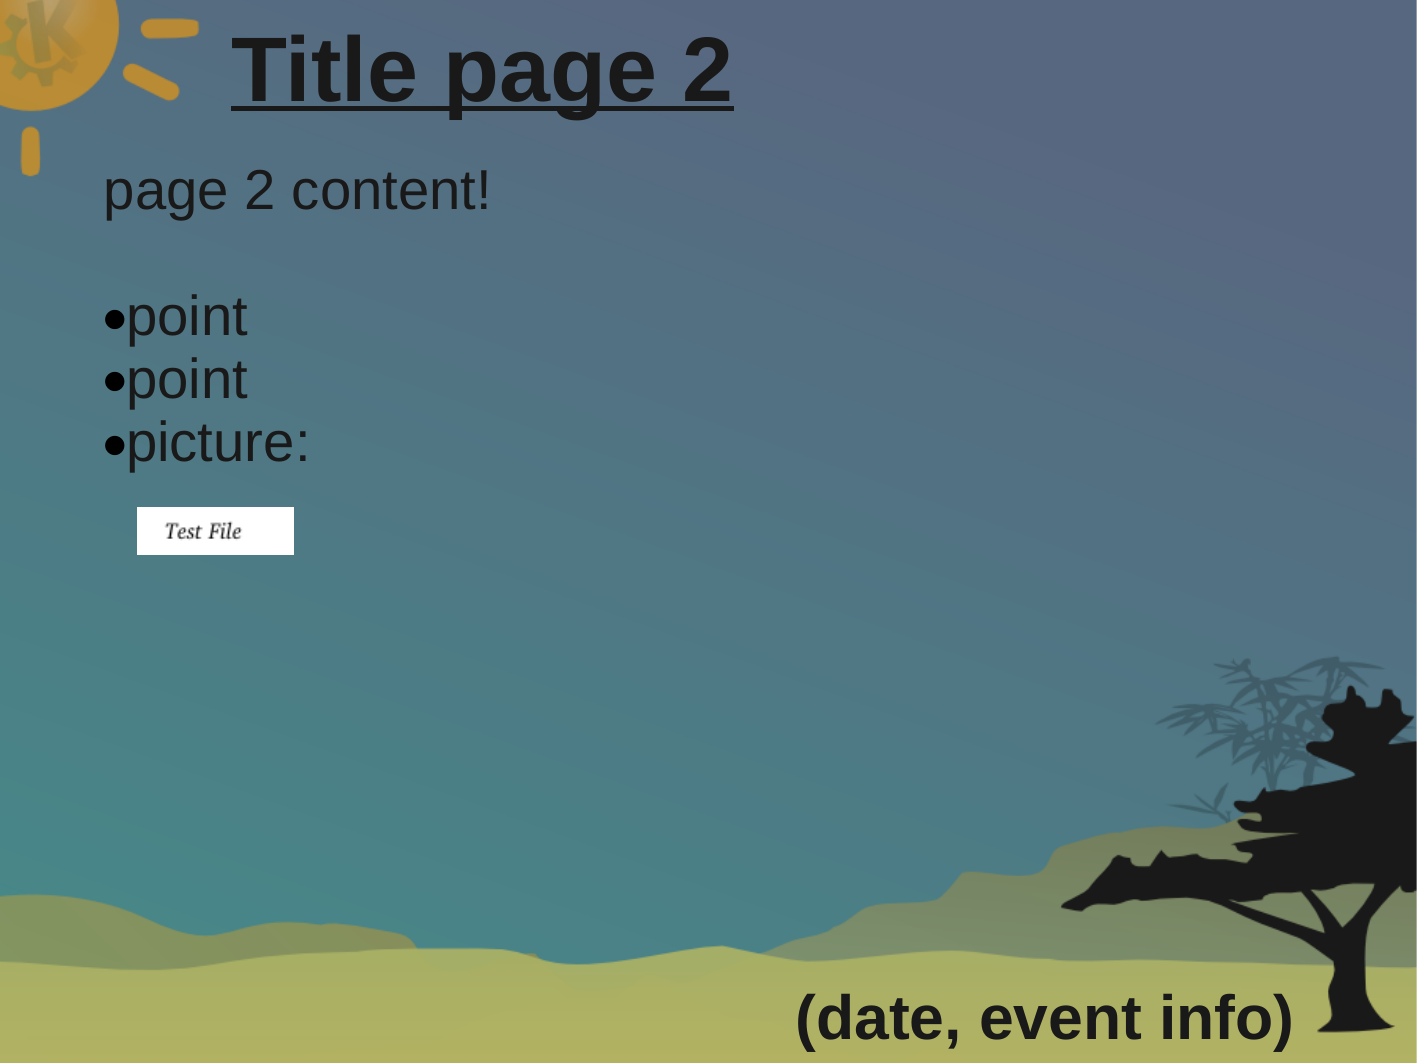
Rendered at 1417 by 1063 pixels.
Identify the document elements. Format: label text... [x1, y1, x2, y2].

text_box Title page 2 [216, 10, 1399, 132]
picture [0, 0, 1417, 1063]
text_box page 2 content! point point picture: [89, 151, 1258, 891]
